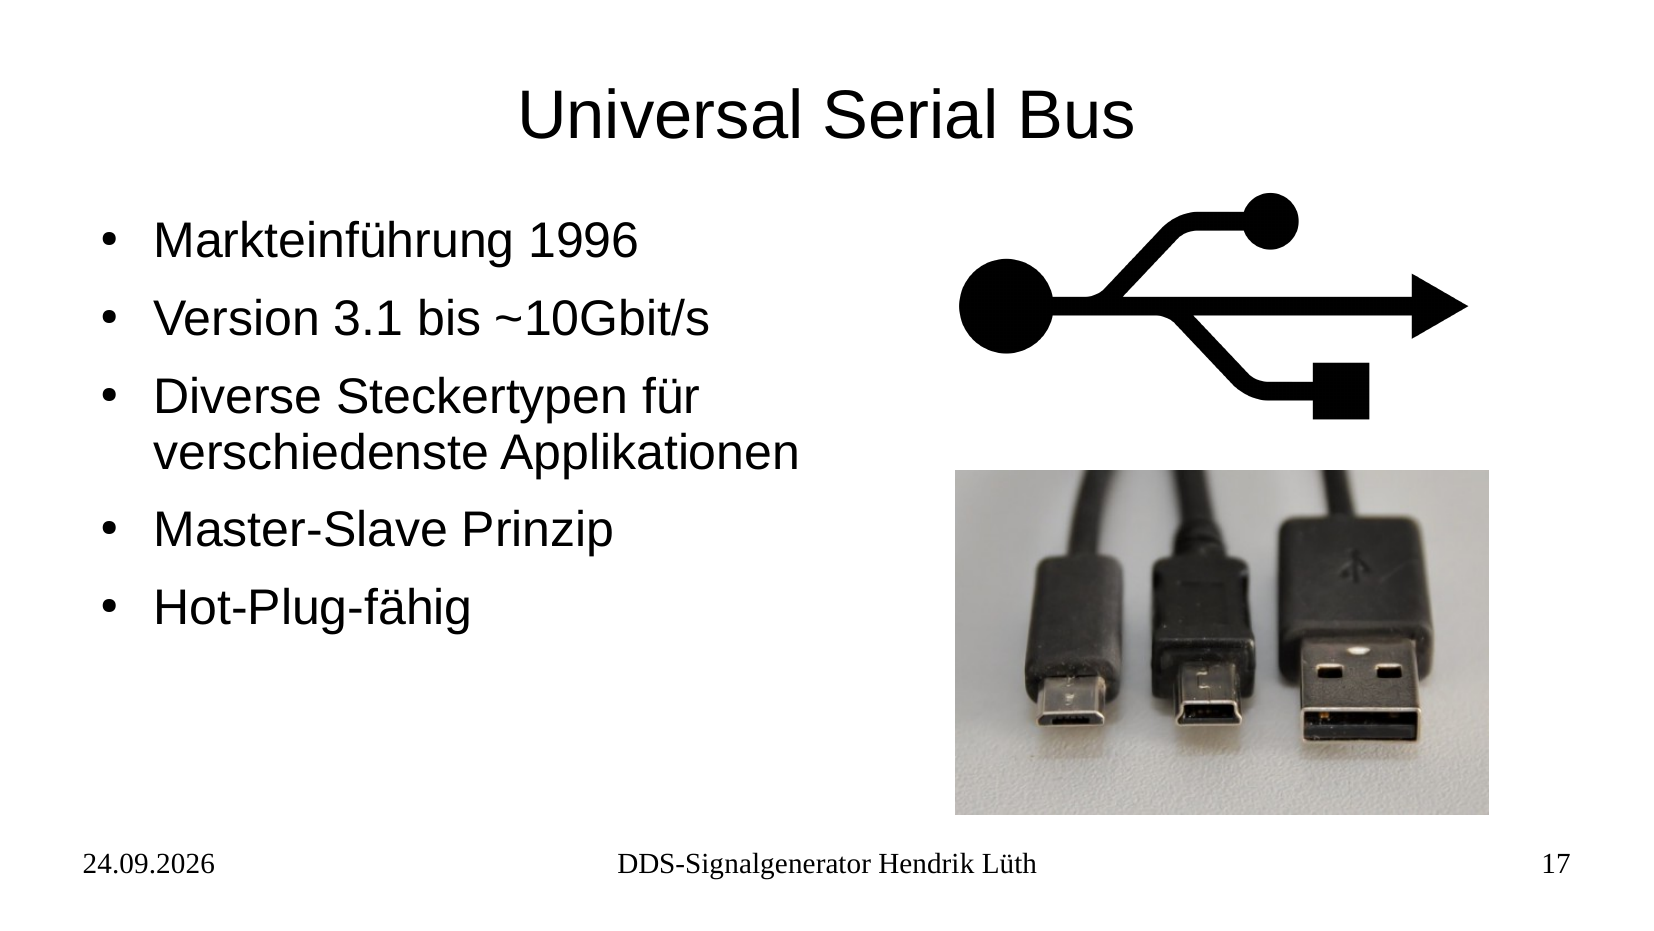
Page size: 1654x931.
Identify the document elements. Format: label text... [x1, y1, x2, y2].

picture [955, 470, 1489, 815]
list Markteinführung 1996 Version 3.1 bis ~10Gbit/s Diverse Steckertypen für verschiedenste Applikationen Master-Slave Prinzip Hot-Plug-fähig [82, 212, 809, 753]
title Universal Serial Bus [82, 36, 1571, 193]
picture [945, 177, 1482, 435]
